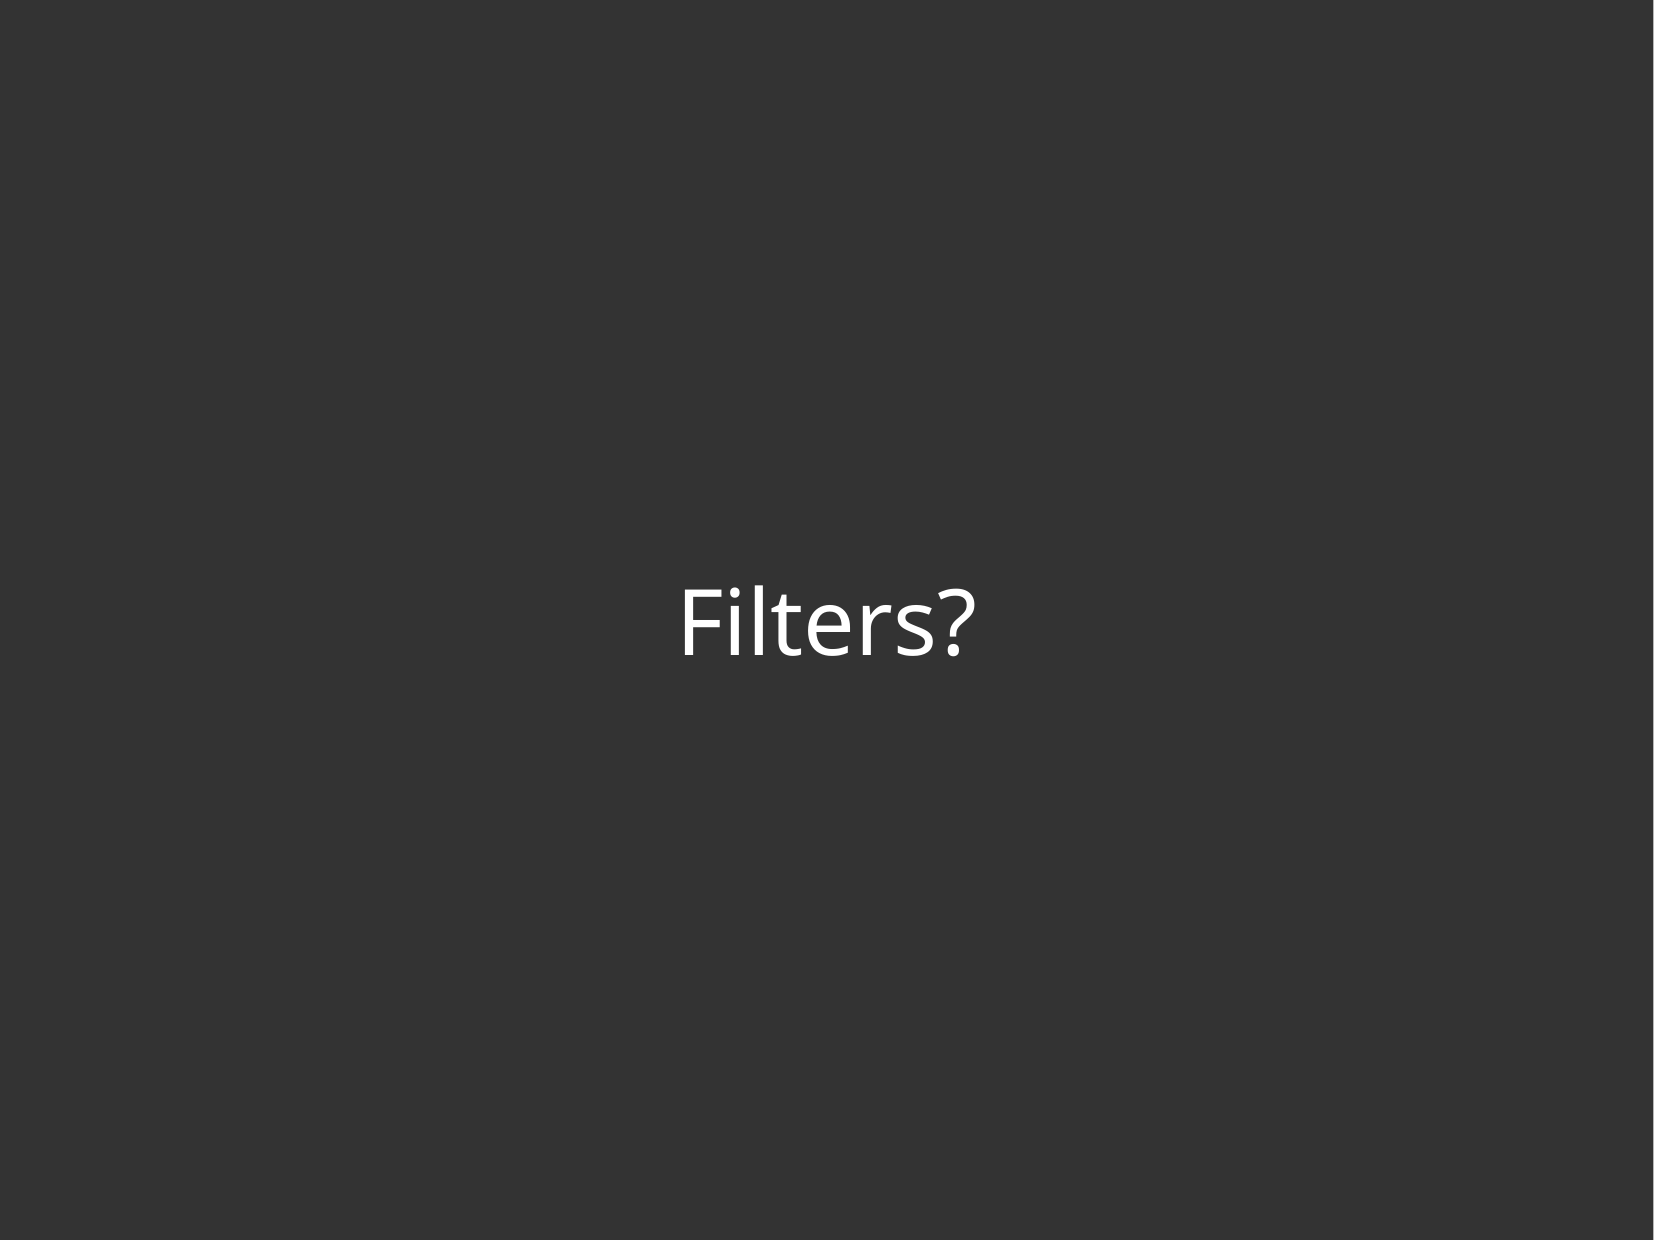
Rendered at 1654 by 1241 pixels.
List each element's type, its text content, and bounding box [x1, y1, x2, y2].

subtitle Filters? [82, 260, 1571, 980]
